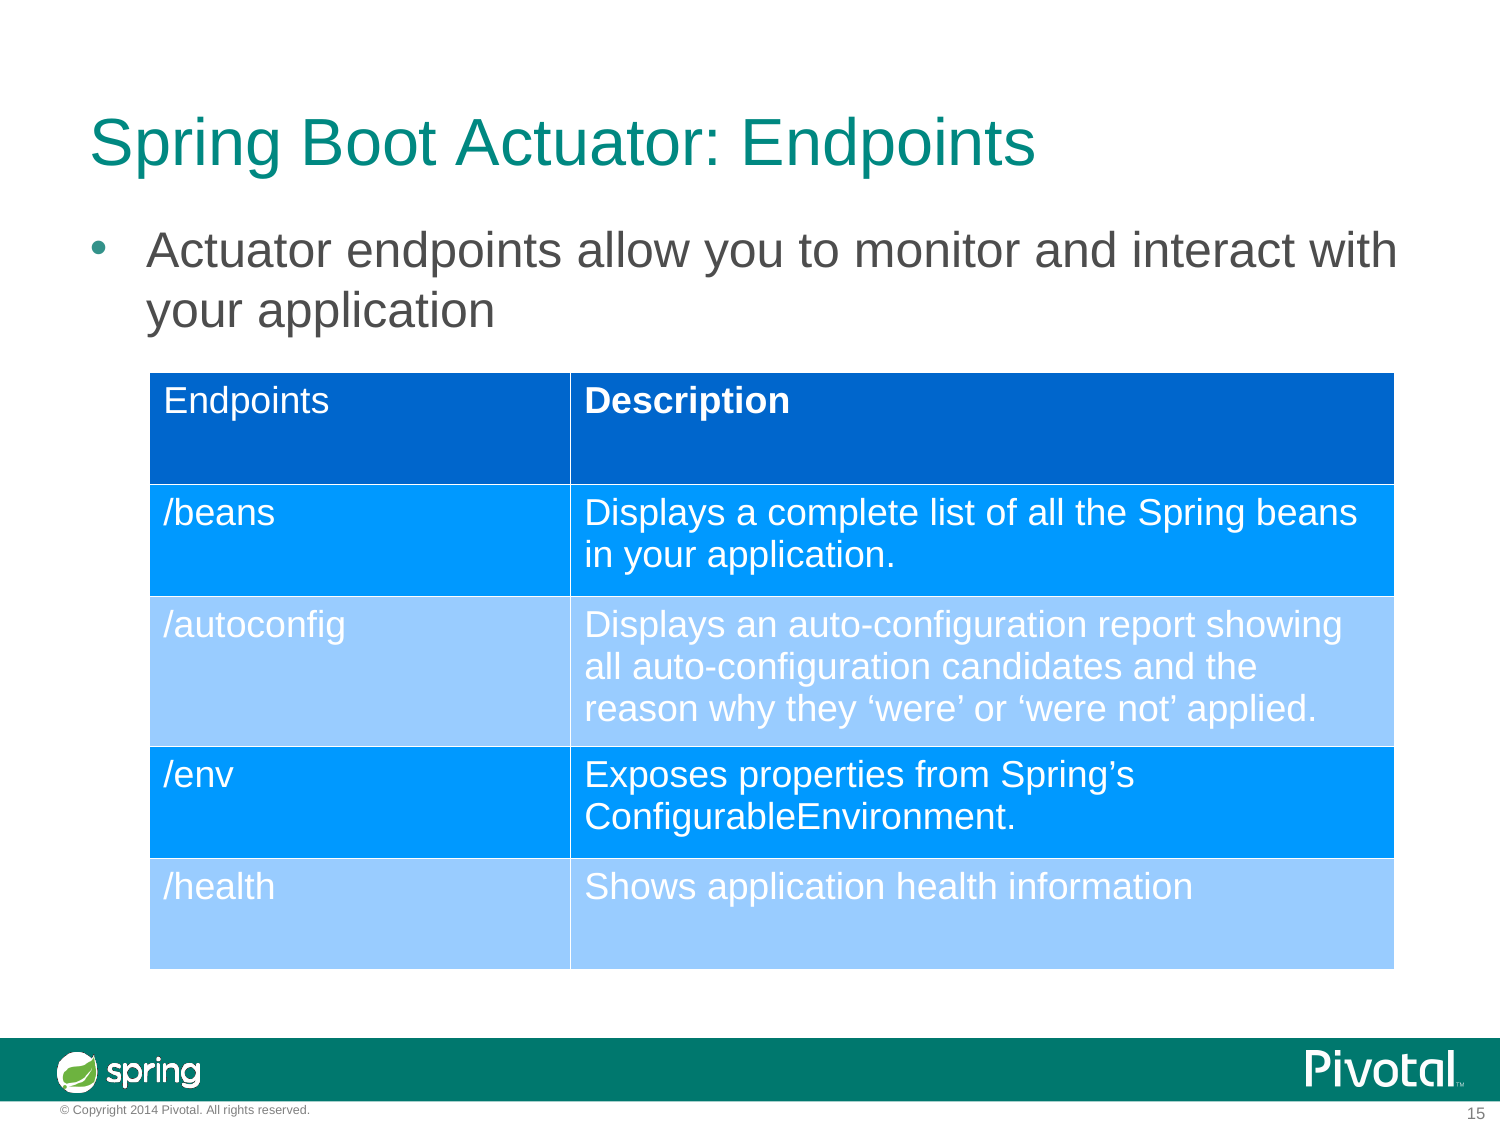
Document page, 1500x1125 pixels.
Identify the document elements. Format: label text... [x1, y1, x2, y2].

table_header Endpoints [150, 373, 570, 484]
table_cell Exposes properties from Spring’s ConfigurableEnvironment. [571, 747, 1394, 858]
table_cell /health [150, 859, 570, 969]
list Actuator endpoints allow you to monitor and interact with your application [75, 209, 1426, 421]
table_cell Displays a complete list of all the Spring beans in your application. [571, 485, 1394, 596]
table_cell /beans [150, 485, 570, 596]
title Spring Boot Actuator: Endpoints [75, 45, 1426, 209]
table_header Description [571, 373, 1394, 484]
table_cell /env [150, 747, 570, 858]
picture [1306, 1050, 1464, 1087]
table_cell /autoconfig [150, 597, 570, 746]
table_cell Shows application health information [571, 859, 1394, 969]
table_cell Displays an auto-configuration report showing all auto-configuration candidates and the reason why they ‘were’ or ‘were not’ applied. [571, 597, 1394, 746]
picture [32, 1041, 210, 1103]
